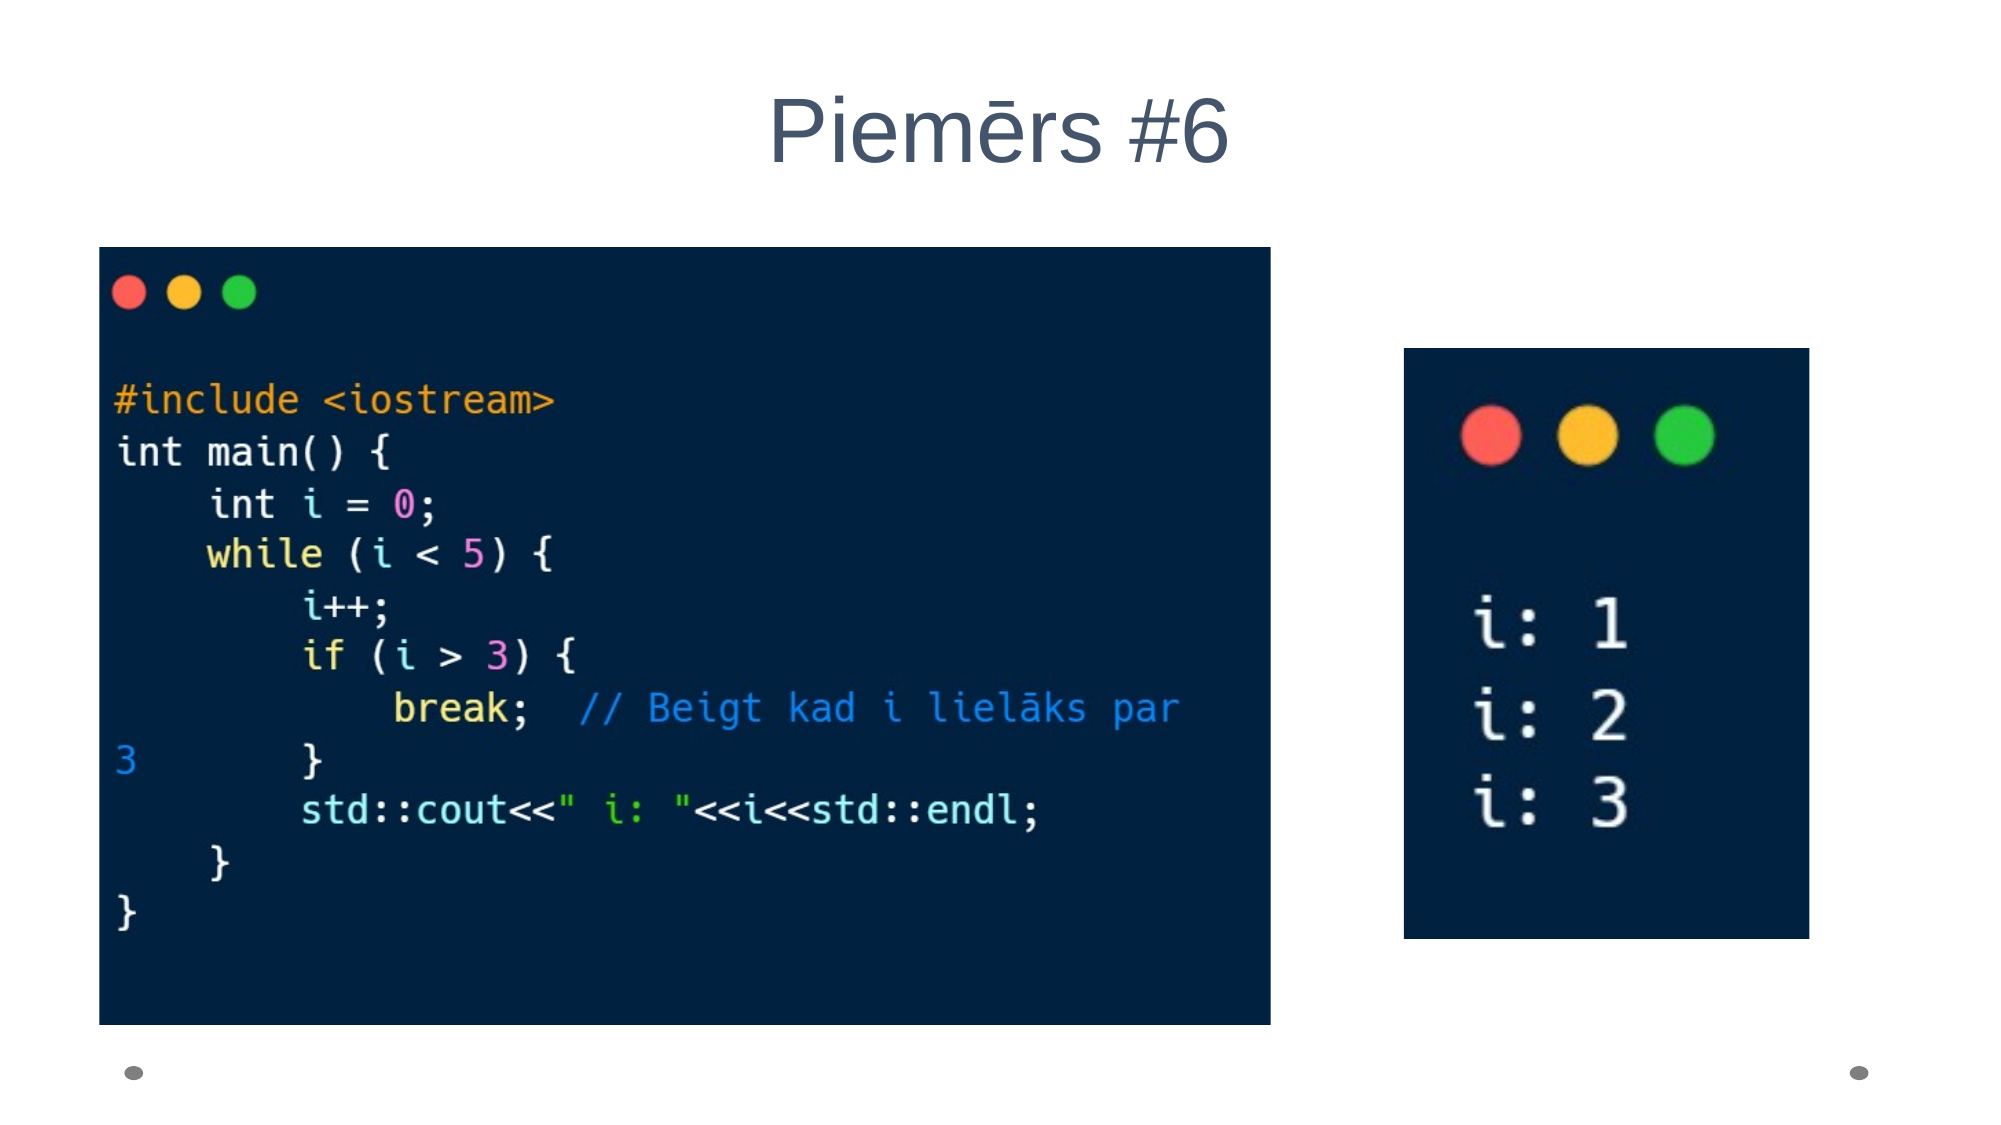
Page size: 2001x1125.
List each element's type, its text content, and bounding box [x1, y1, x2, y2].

title Piemērs #6 [99, 0, 1900, 263]
picture [1403, 348, 1810, 939]
picture [99, 247, 1271, 1025]
